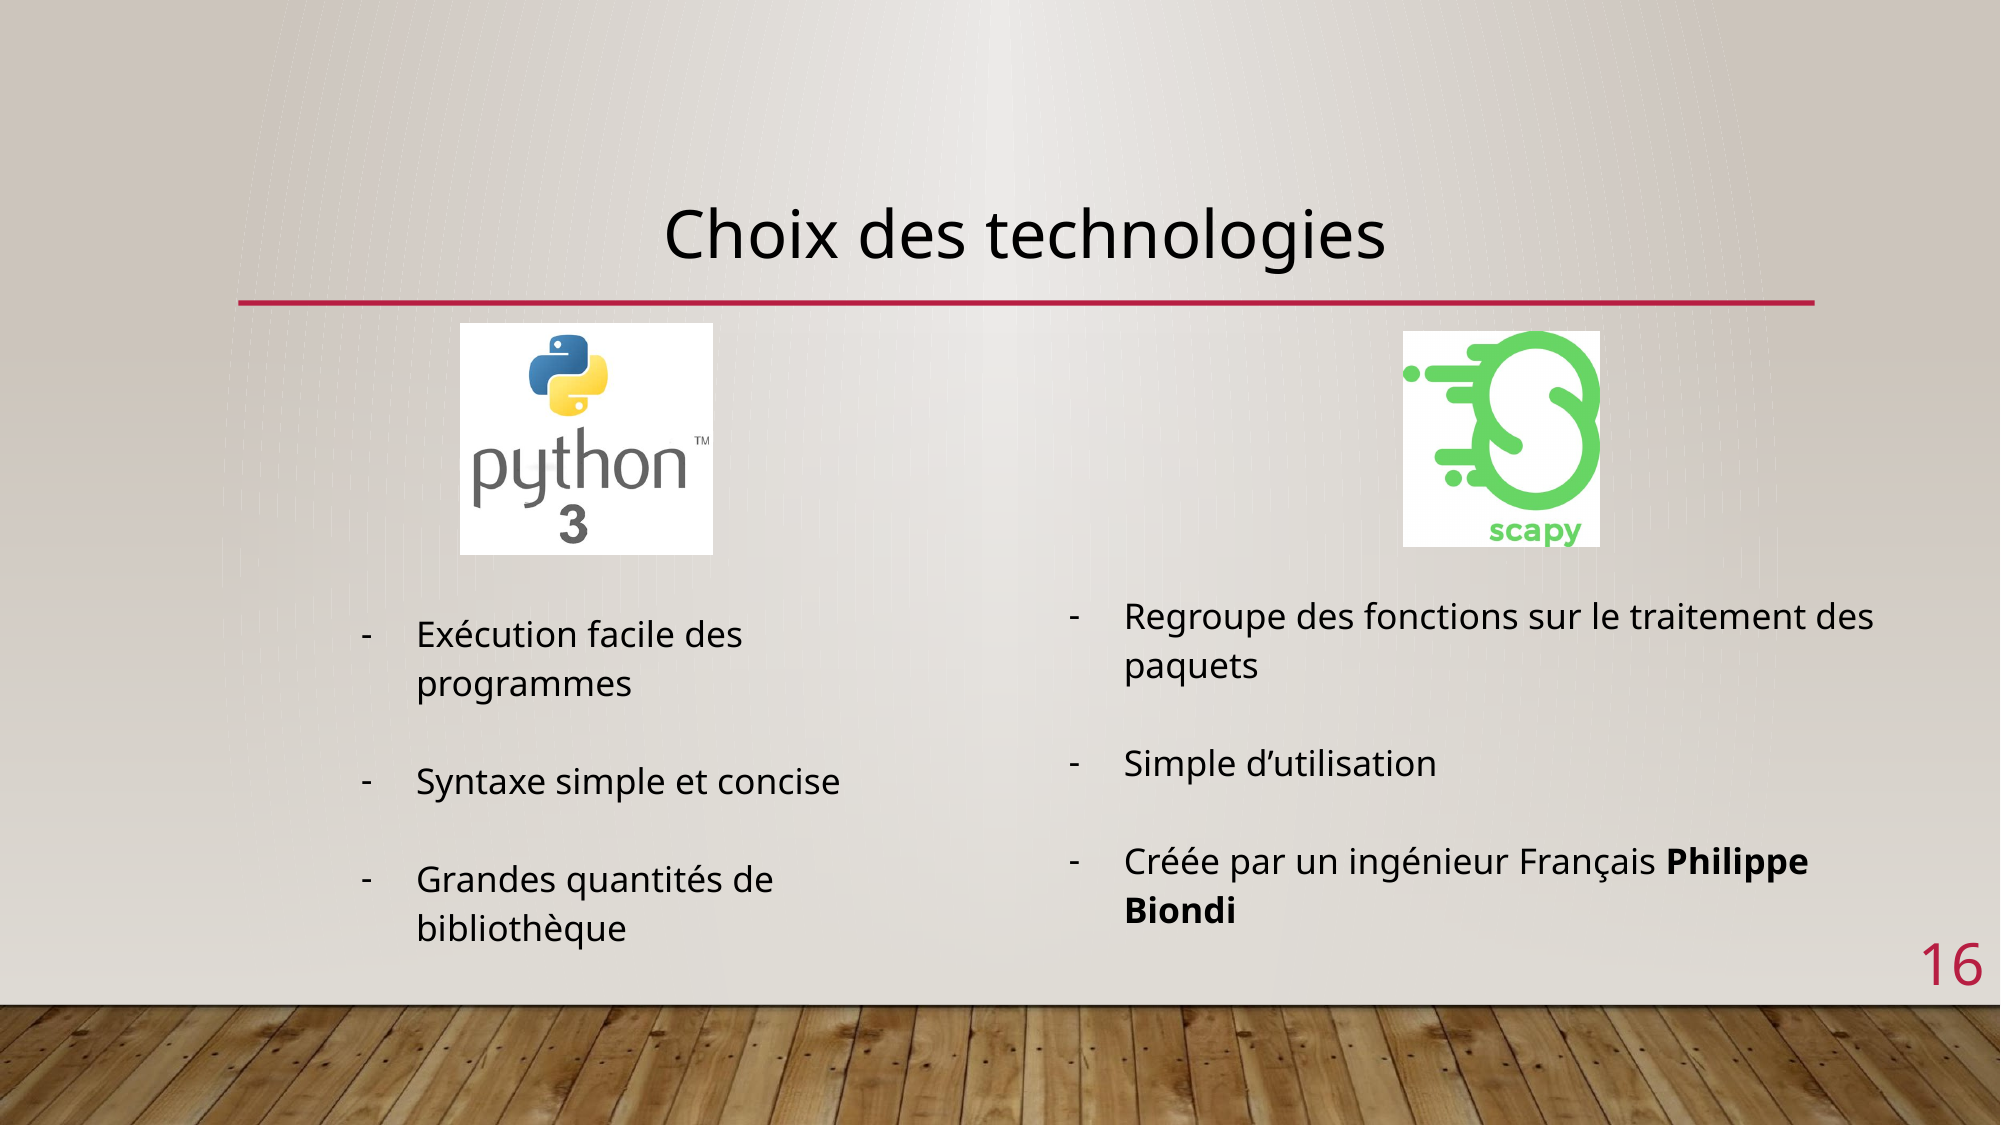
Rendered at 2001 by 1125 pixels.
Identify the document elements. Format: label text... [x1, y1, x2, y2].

list Regroupe des fonctions sur le traitement des paquets Simple d’utilisation Créée par un ingénieur Français Philippe Biondi [1033, 580, 1944, 886]
picture [460, 323, 713, 555]
picture [1403, 331, 1600, 547]
title Choix des technologies [238, 193, 1814, 297]
picture [0, 1005, 2000, 1125]
slide_number <number> [1866, 920, 2000, 1003]
list Exécution facile des programmes Syntaxe simple et concise Grandes quantités de bibliothèque [326, 598, 942, 875]
